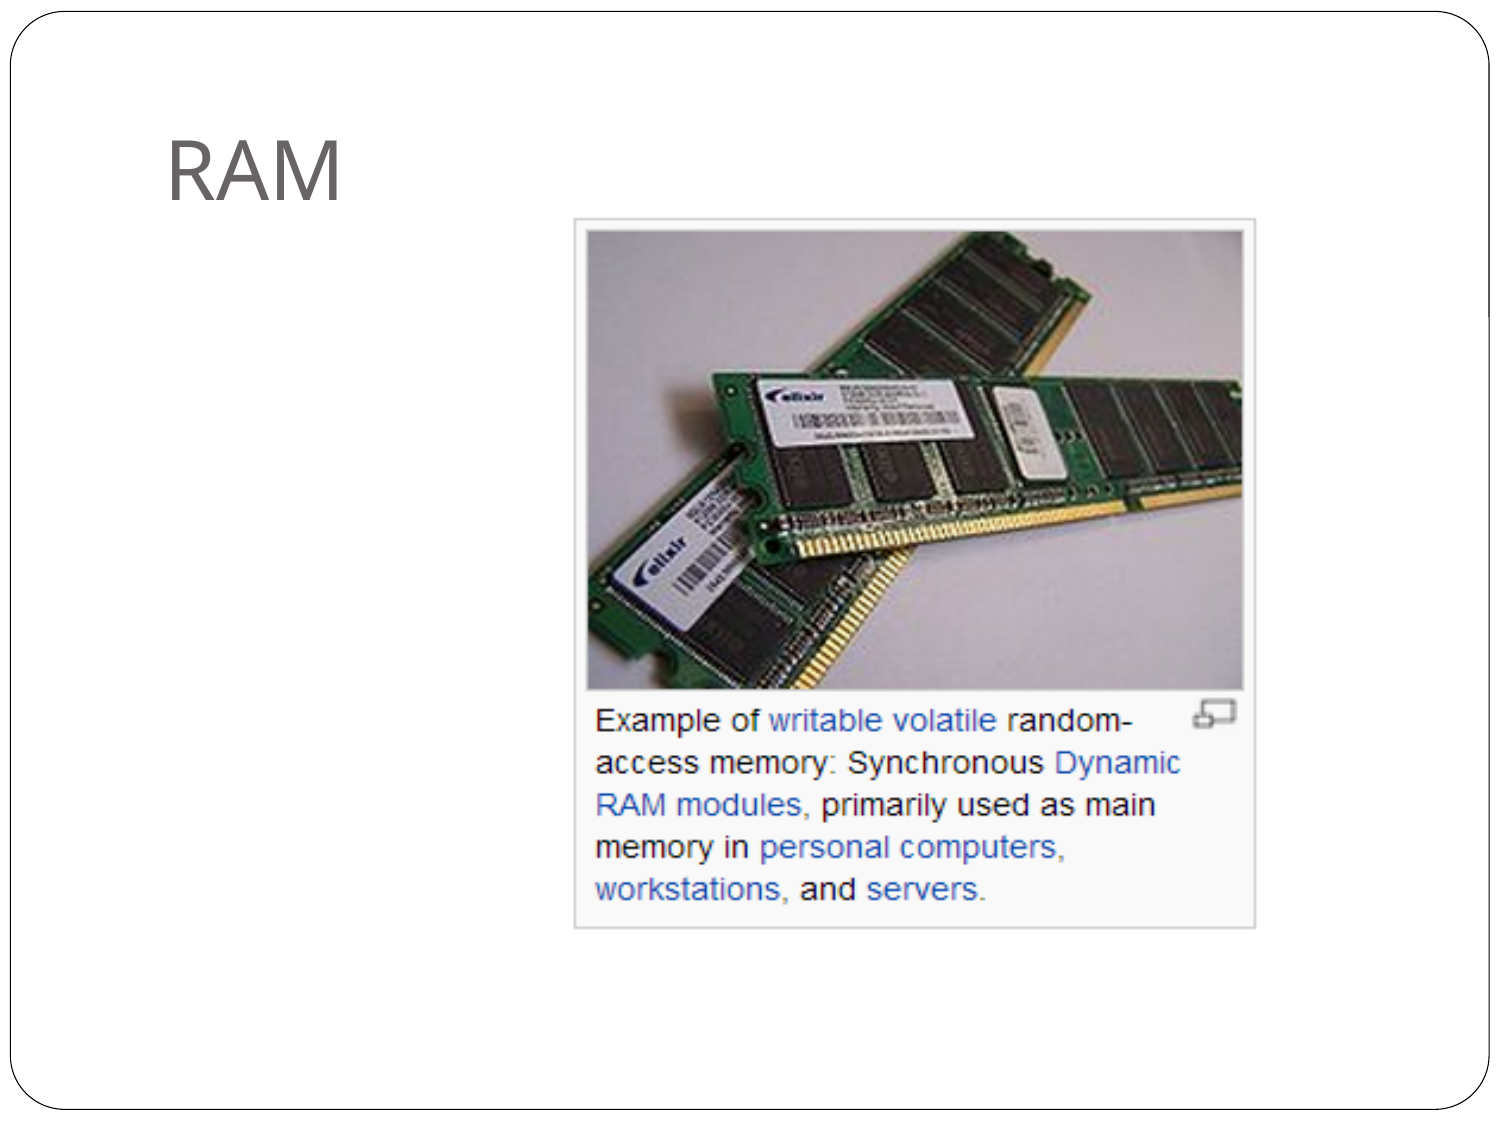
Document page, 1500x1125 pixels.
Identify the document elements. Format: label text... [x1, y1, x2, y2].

title RAM [150, 9, 1426, 233]
picture [572, 212, 1264, 934]
